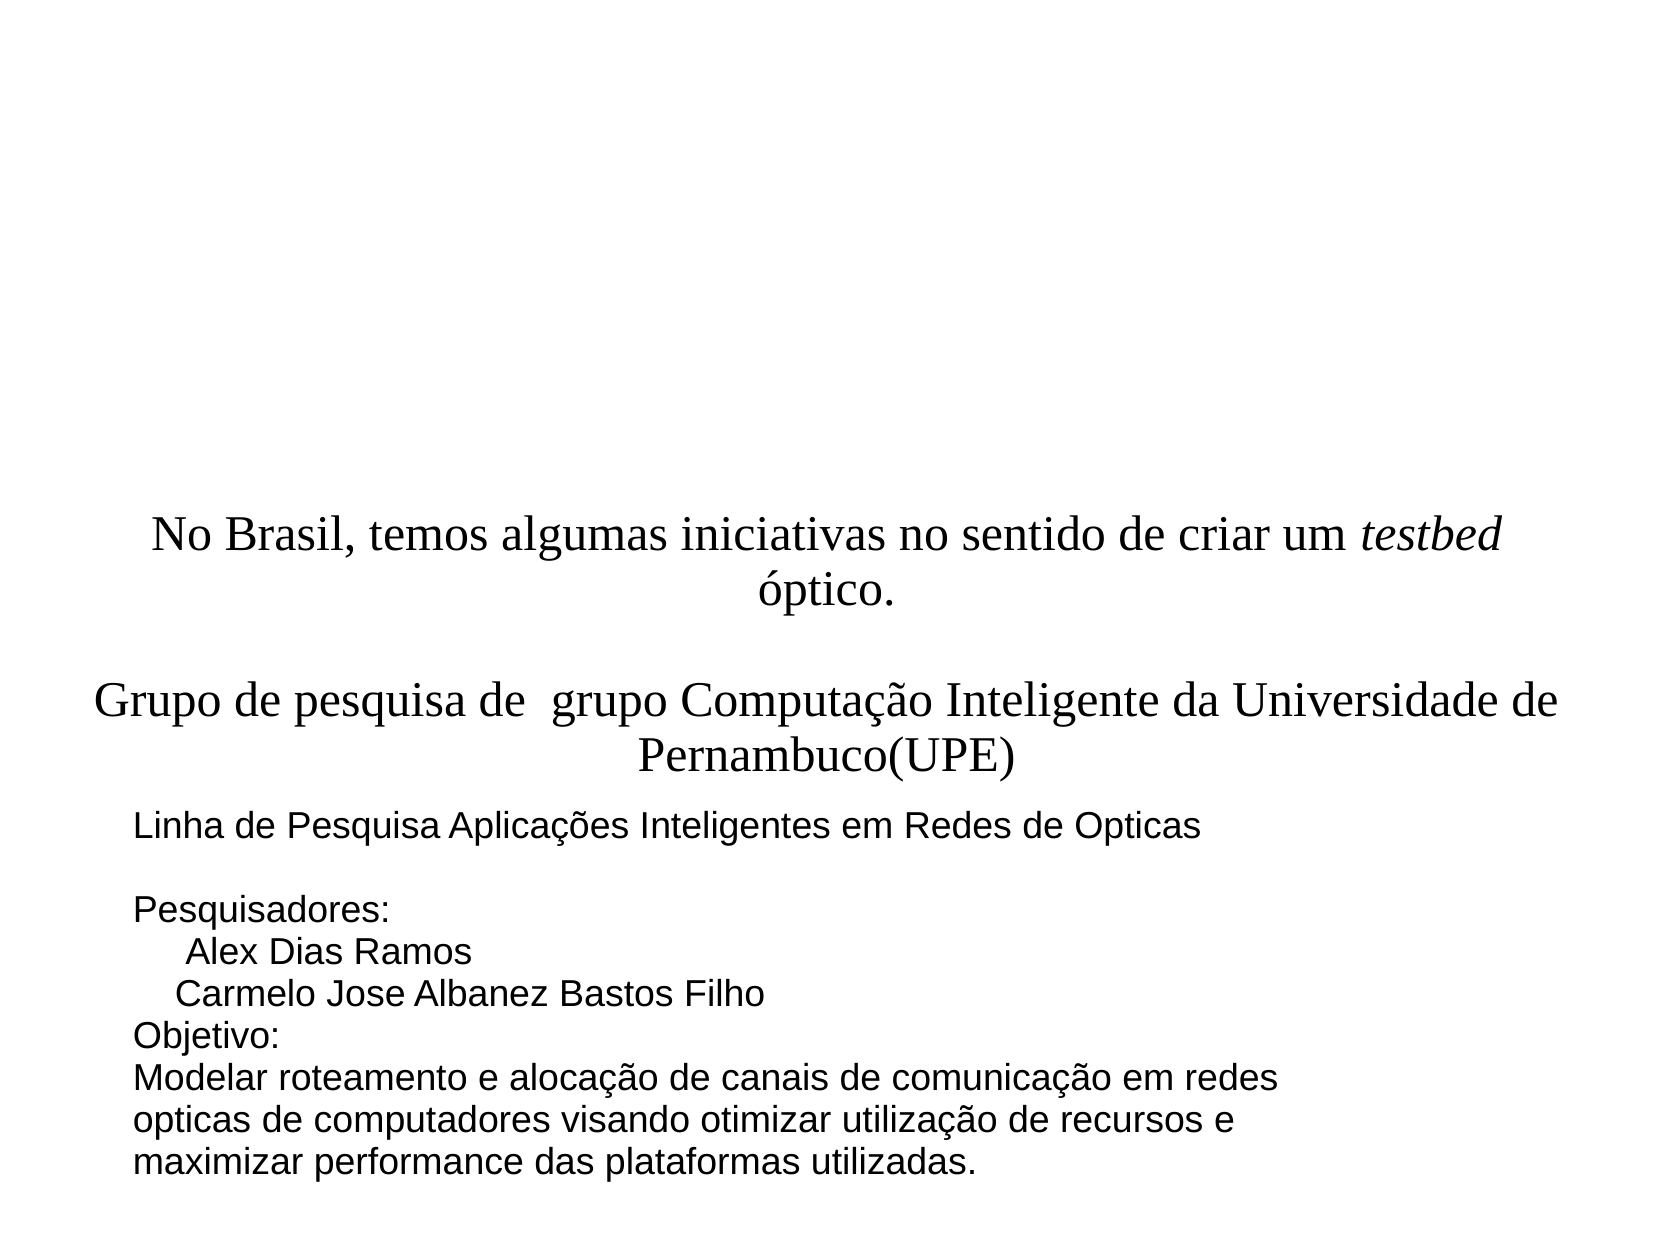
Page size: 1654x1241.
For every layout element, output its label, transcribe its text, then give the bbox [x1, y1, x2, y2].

text_box Linha de Pesquisa Aplicações Inteligentes em Redes de Opticas Pesquisadores: Alex Dias Ramos Carmelo Jose Albanez Bastos Filho Objetivo: Modelar roteamento e alocação de canais de comunicação em redes opticas de computadores visando otimizar utilização de recursos e maximizar performance das plataformas utilizadas. [118, 797, 1418, 1241]
subtitle No Brasil, temos algumas iniciativas no sentido de criar um testbed óptico. Grupo de pesquisa de grupo Computação Inteligente da Universidade de Pernambuco(UPE) [82, 297, 1571, 1102]
